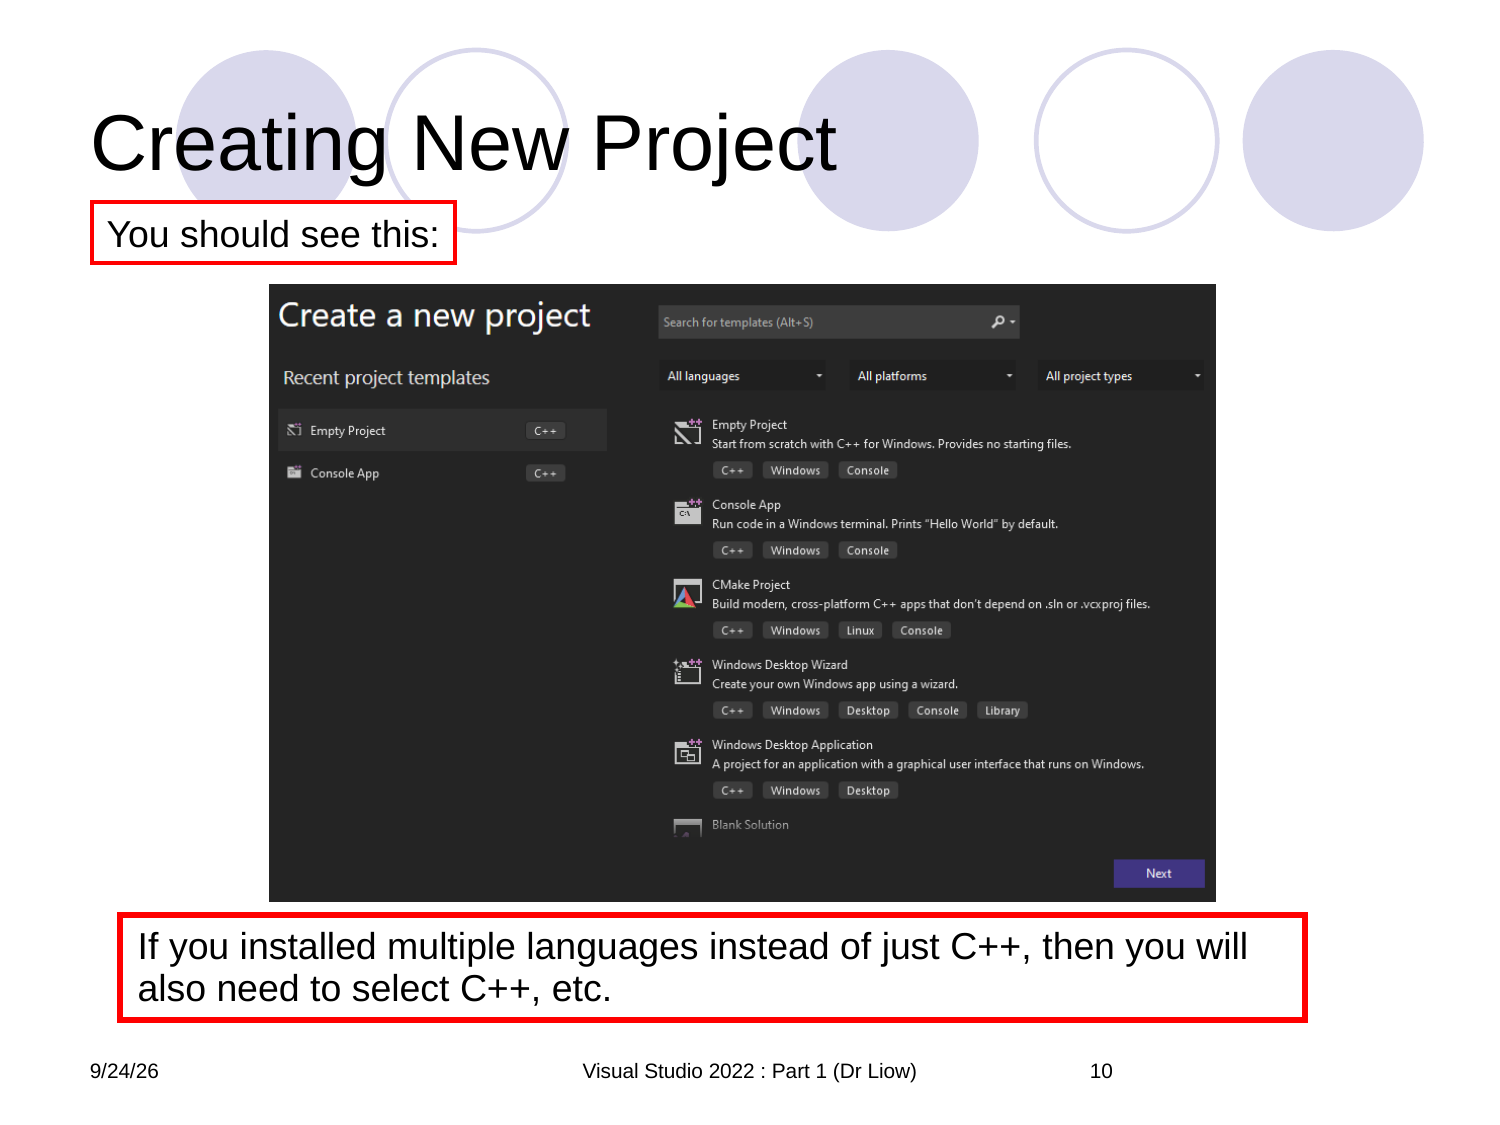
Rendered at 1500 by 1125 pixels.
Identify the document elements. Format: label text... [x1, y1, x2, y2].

picture [269, 284, 1216, 902]
text_box You should see this: [91, 202, 456, 263]
title Creating New Project [75, 45, 1426, 233]
text_box 1/11/22 [74, 1049, 426, 1101]
text_box <number> [1074, 1049, 1426, 1101]
text_box Visual Studio 2022 : Part 1 (Dr Liow) [512, 1049, 988, 1101]
text_box If you installed multiple languages instead of just C++, then you will also need to select C++, etc. [120, 915, 1306, 1021]
